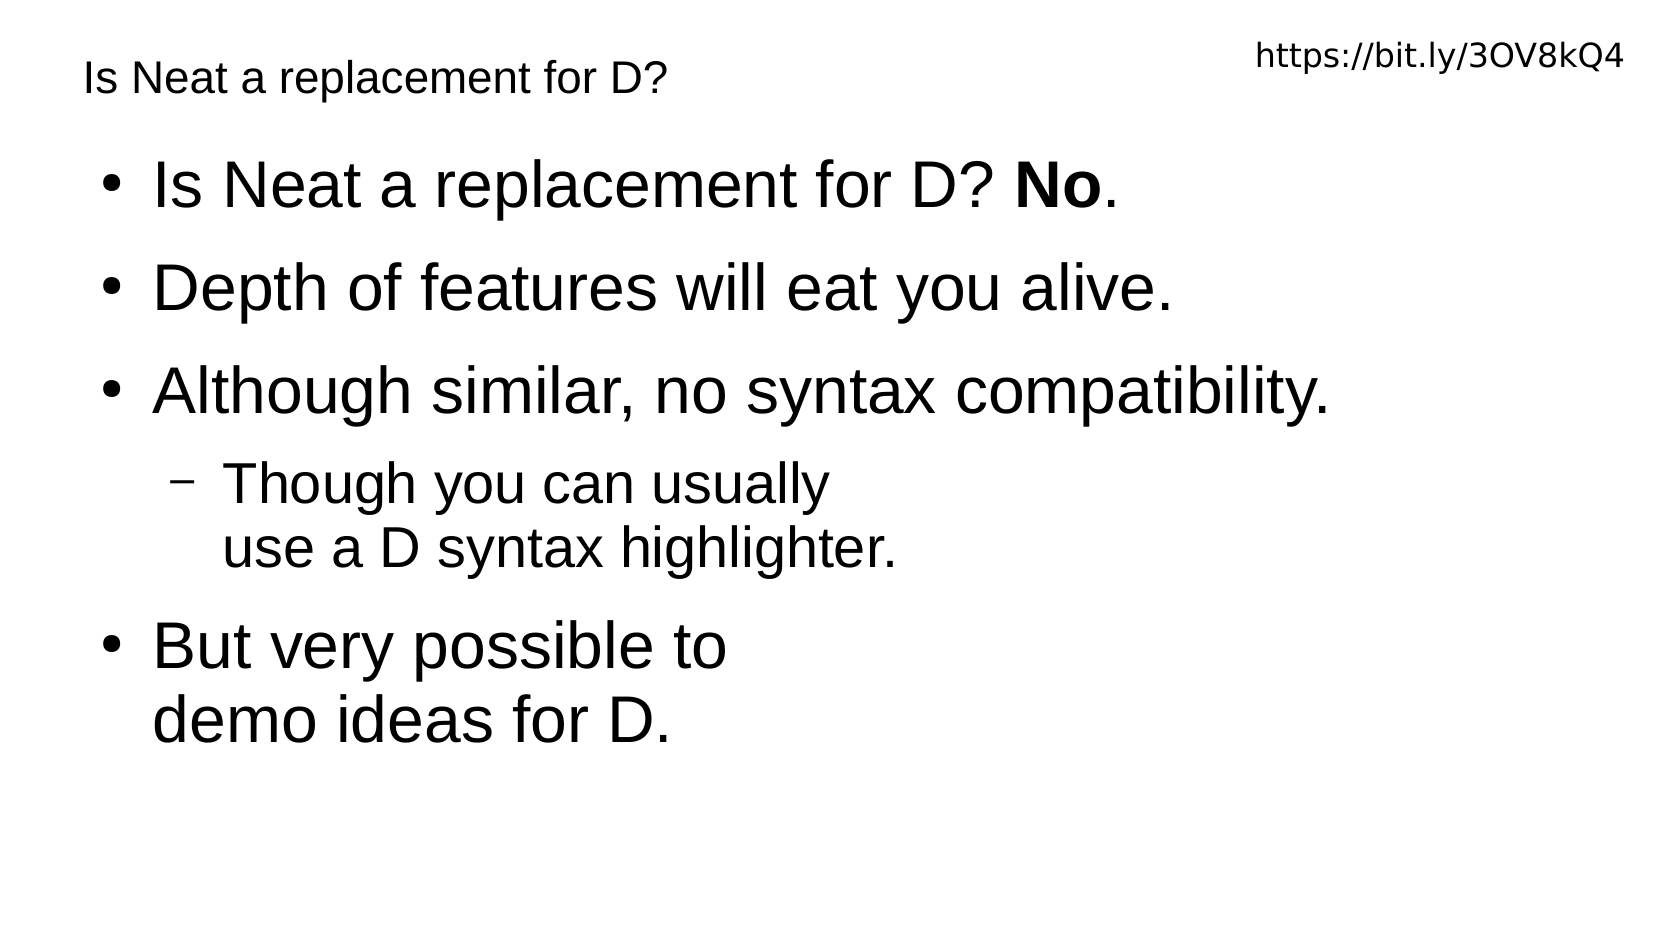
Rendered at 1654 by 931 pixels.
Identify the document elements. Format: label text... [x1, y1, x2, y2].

title Is Neat a replacement for D? [82, 37, 1571, 119]
list Is Neat a replacement for D? No. Depth of features will eat you alive. Although similar, no syntax compatibility. Though you can usually use a D syntax highlighter. But very possible to demo ideas for D. [82, 147, 1571, 758]
